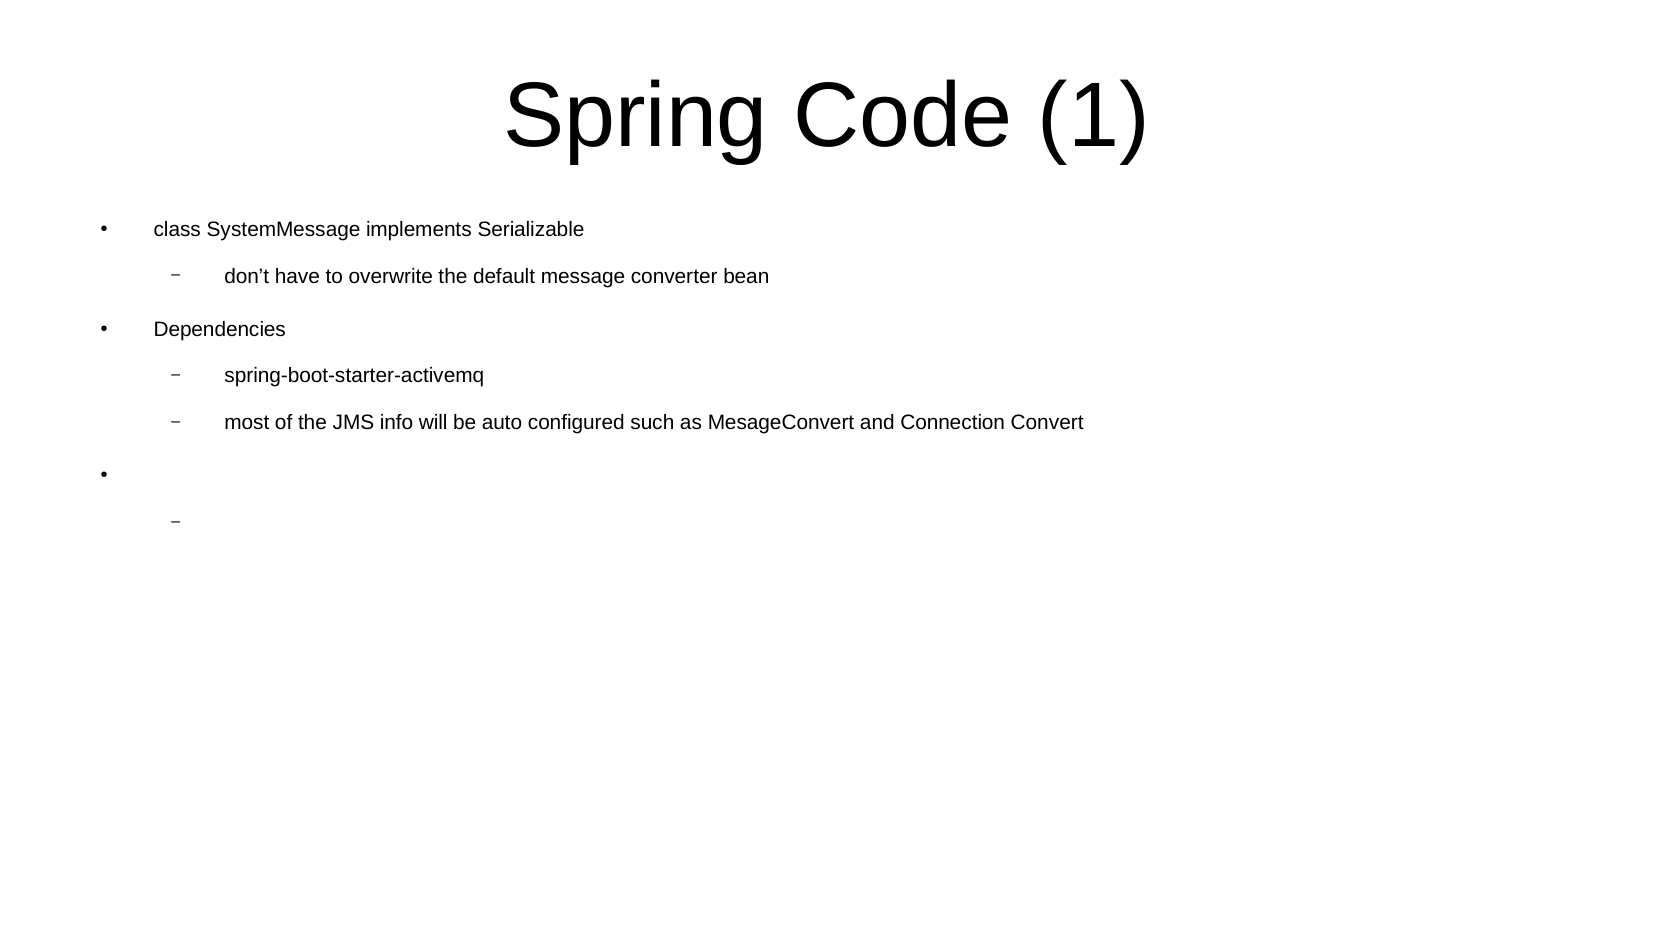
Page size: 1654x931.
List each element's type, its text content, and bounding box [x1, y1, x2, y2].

title Spring Code (1) [82, 37, 1571, 193]
list class SystemMessage implements Serializable don’t have to overwrite the default message converter bean Dependencies spring-boot-starter-activemq most of the JMS info will be auto configured such as MesageConvert and Connection Convert [82, 217, 1636, 916]
